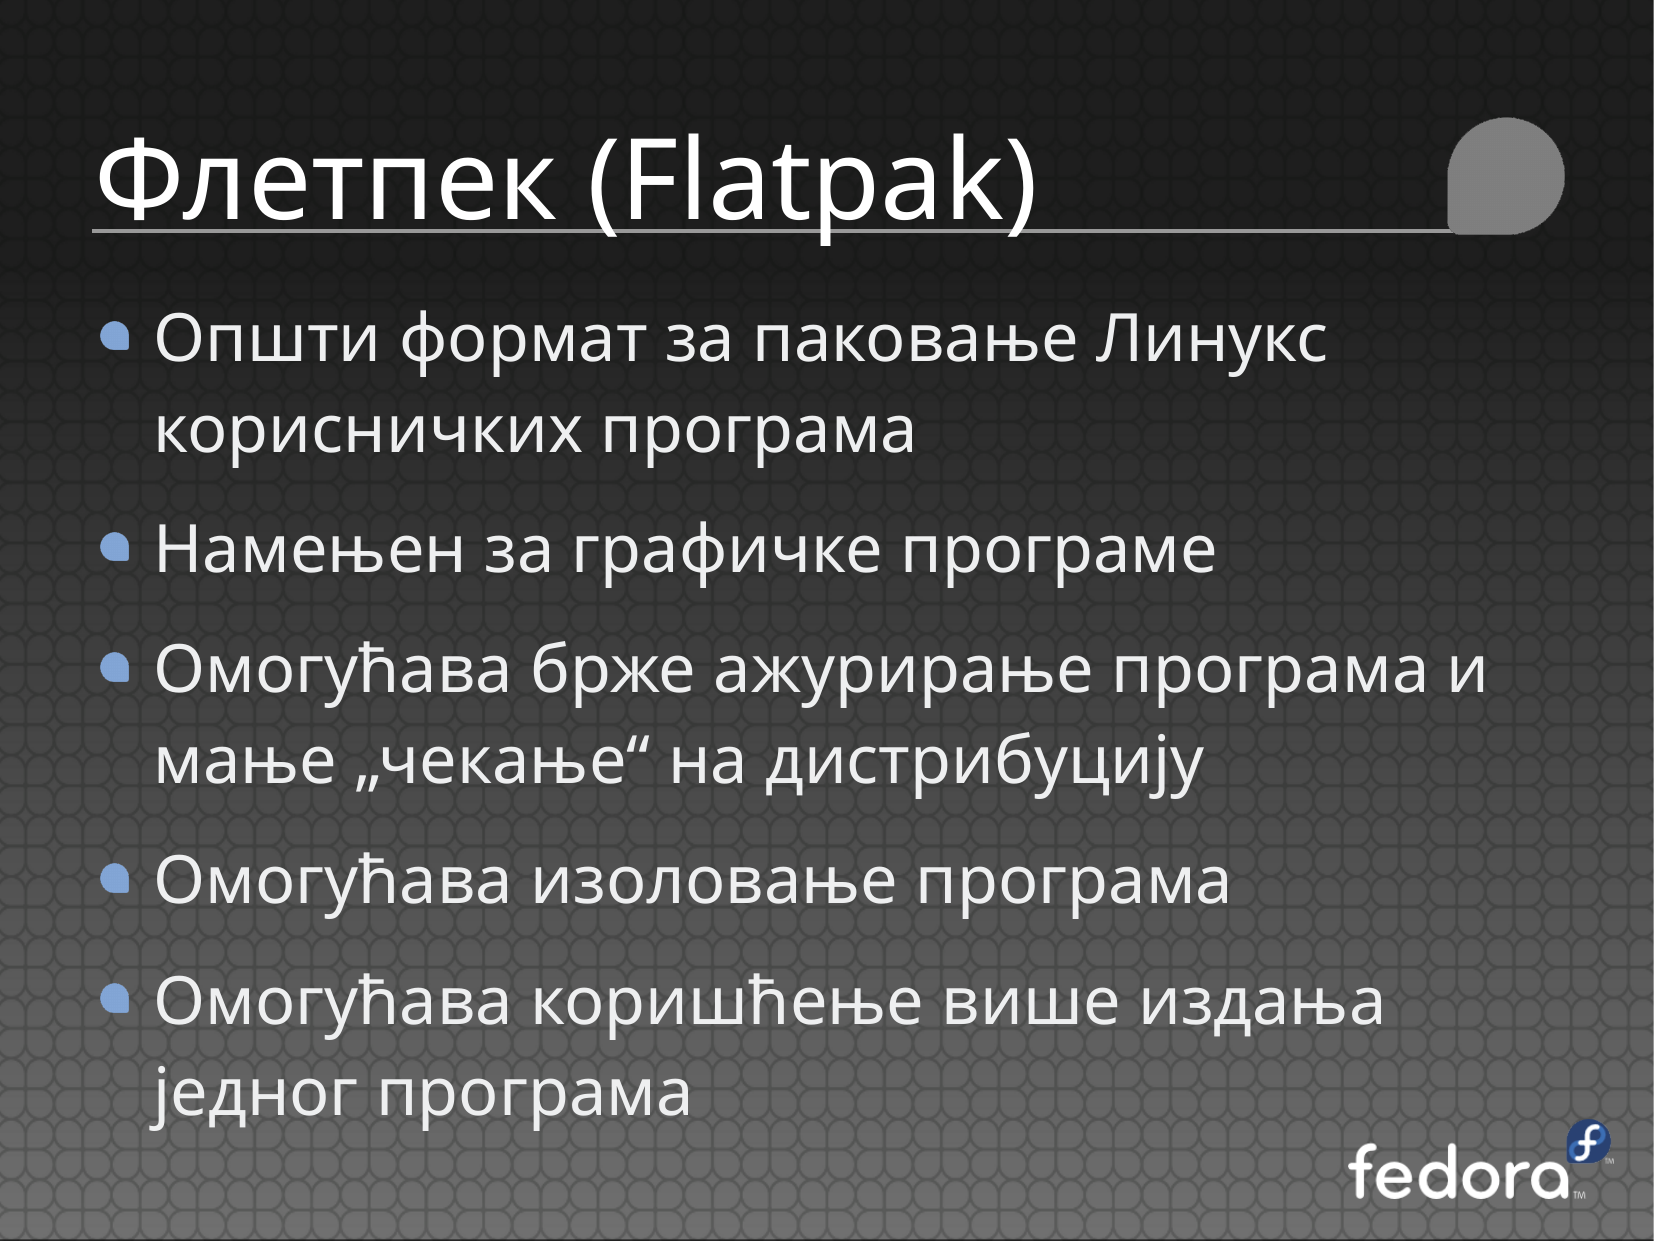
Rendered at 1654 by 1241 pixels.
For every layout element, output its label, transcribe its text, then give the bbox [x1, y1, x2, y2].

list Општи формат за паковање Линукс корисничких програма Намењен за графичке програме Омогућава брже ажурирање програма и мање „чекање“ на дистрибуцију Омогућава изоловање програма Омогућава коришћење више издања једног програма [82, 290, 1571, 1094]
picture [0, 0, 1654, 1241]
title Флетпек (Flatpak) [94, 100, 1426, 251]
